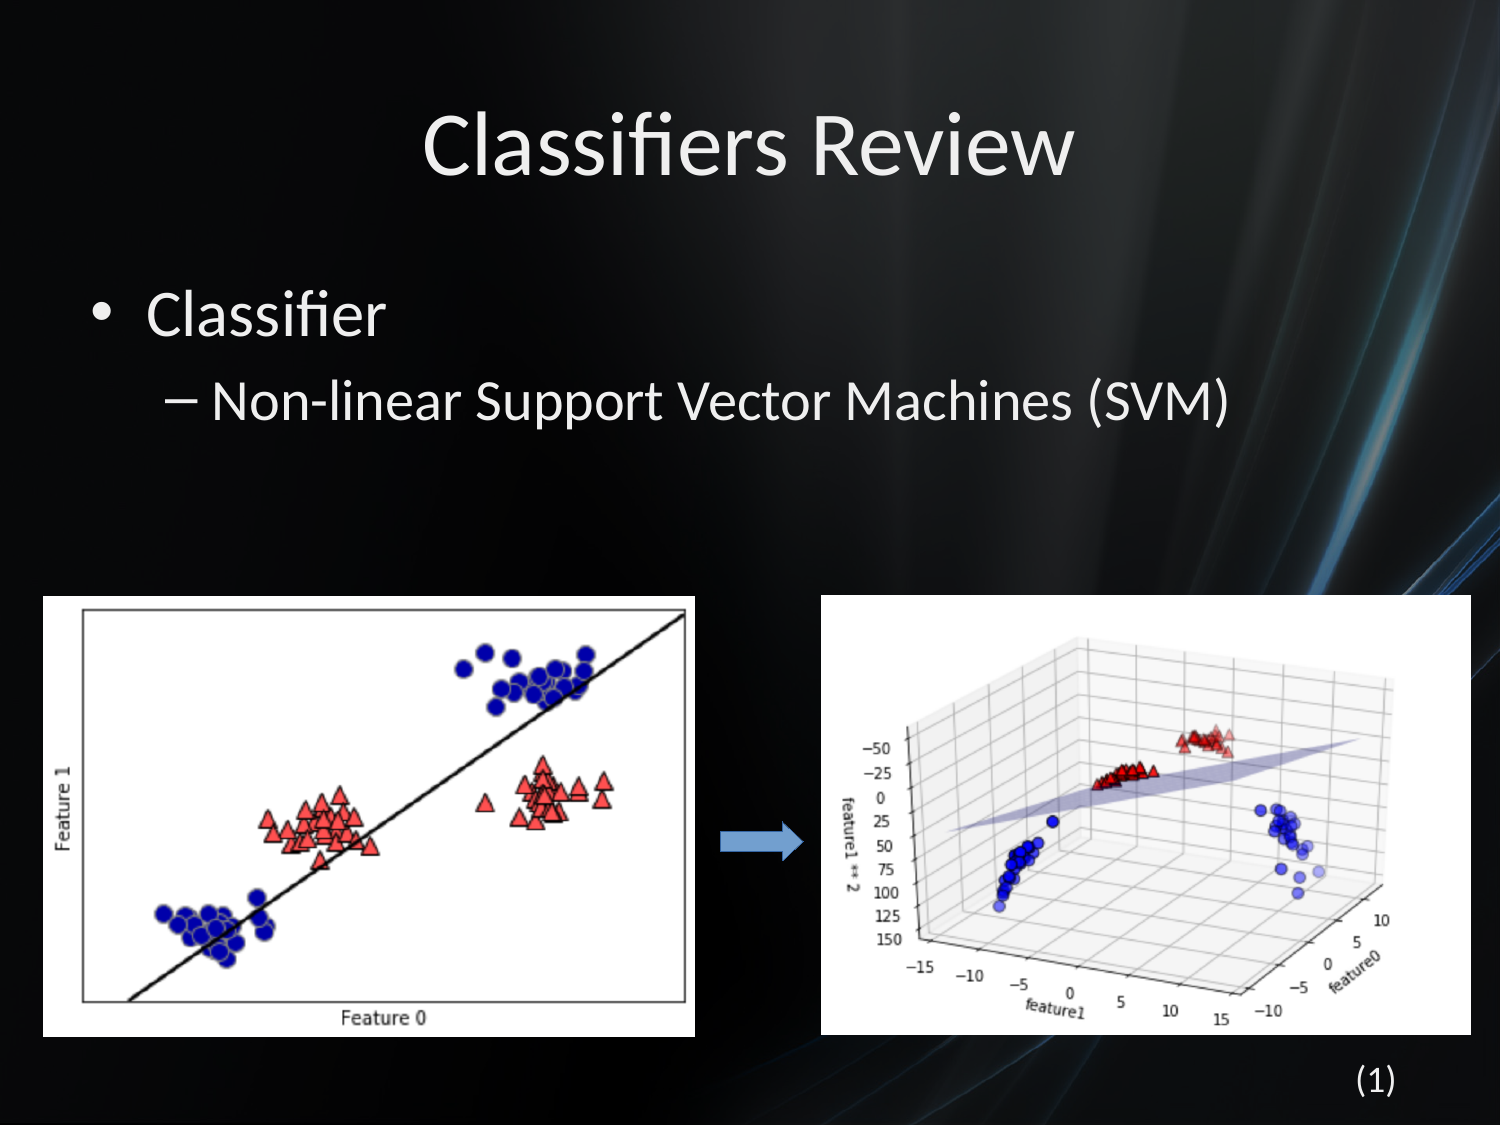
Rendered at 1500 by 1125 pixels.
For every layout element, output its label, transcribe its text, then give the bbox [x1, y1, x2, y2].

title Classifiers Review [75, 45, 1425, 233]
picture [0, 0, 1500, 1125]
text_box (1) [1340, 1047, 1424, 1108]
text_box [720, 821, 804, 861]
list Classifier Non-linear Support Vector Machines (SVM) [75, 262, 1425, 1005]
